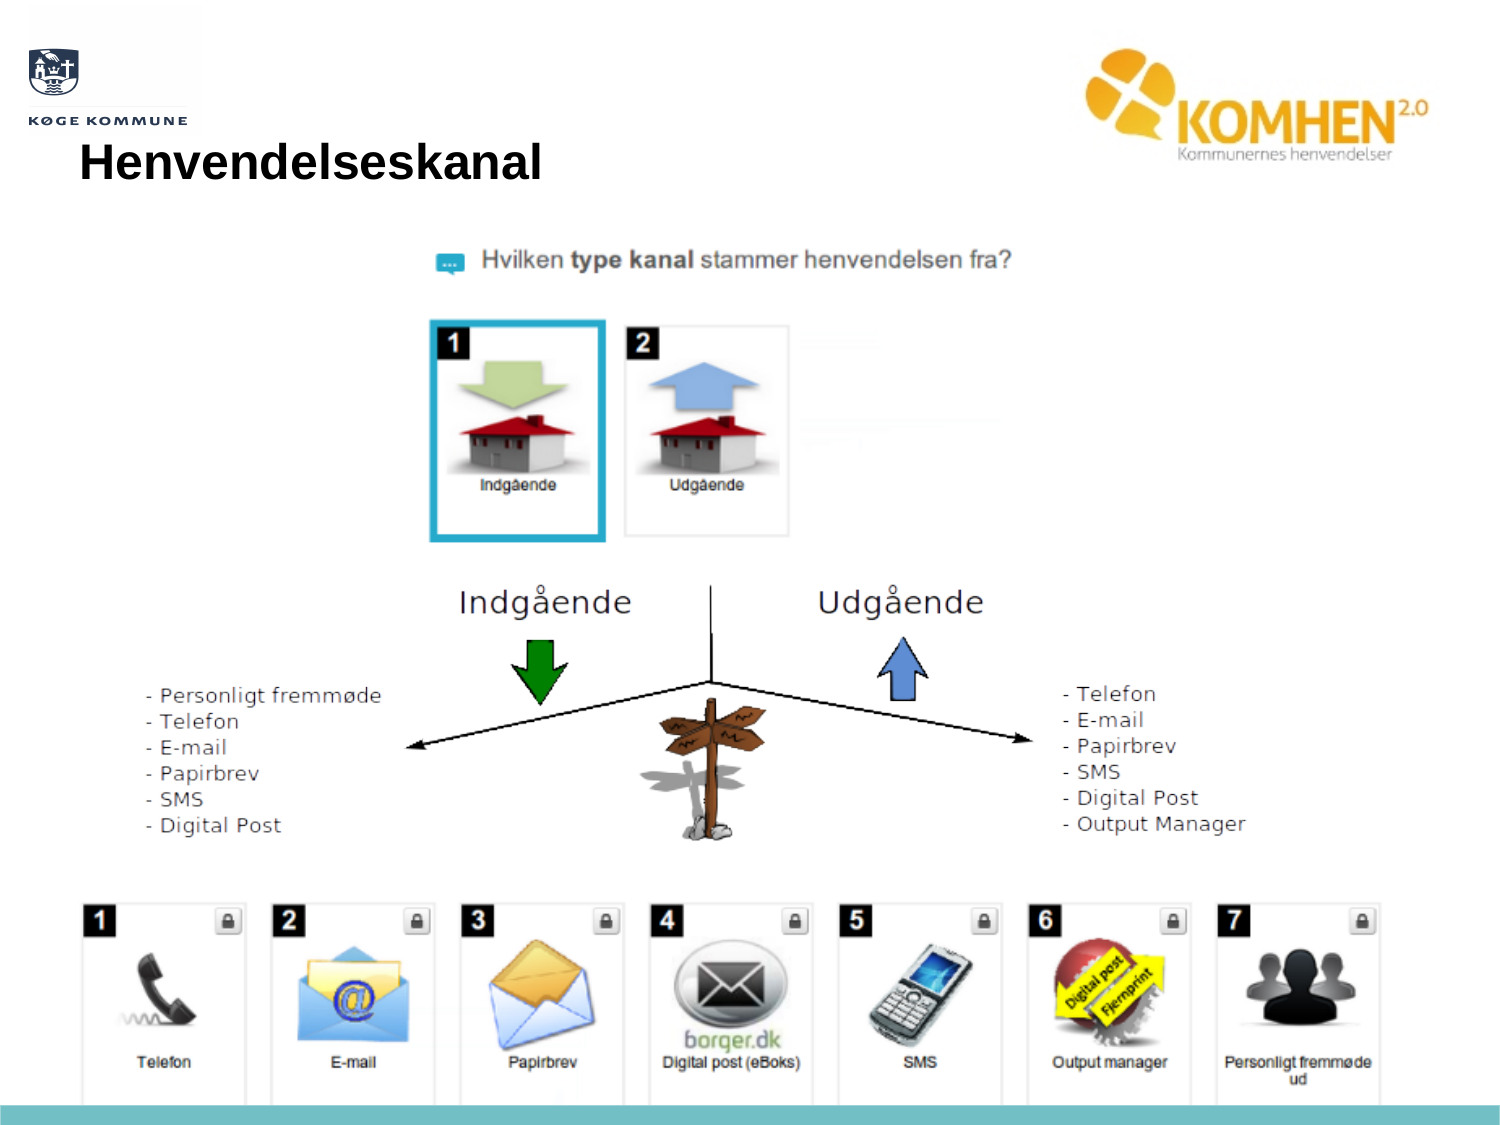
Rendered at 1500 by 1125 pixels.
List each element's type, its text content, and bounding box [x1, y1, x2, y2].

text_box Henvendelseskanal [64, 66, 1415, 254]
picture [29, 5, 202, 136]
text_box [0, 1105, 1500, 1125]
picture [56, 30, 1440, 1105]
